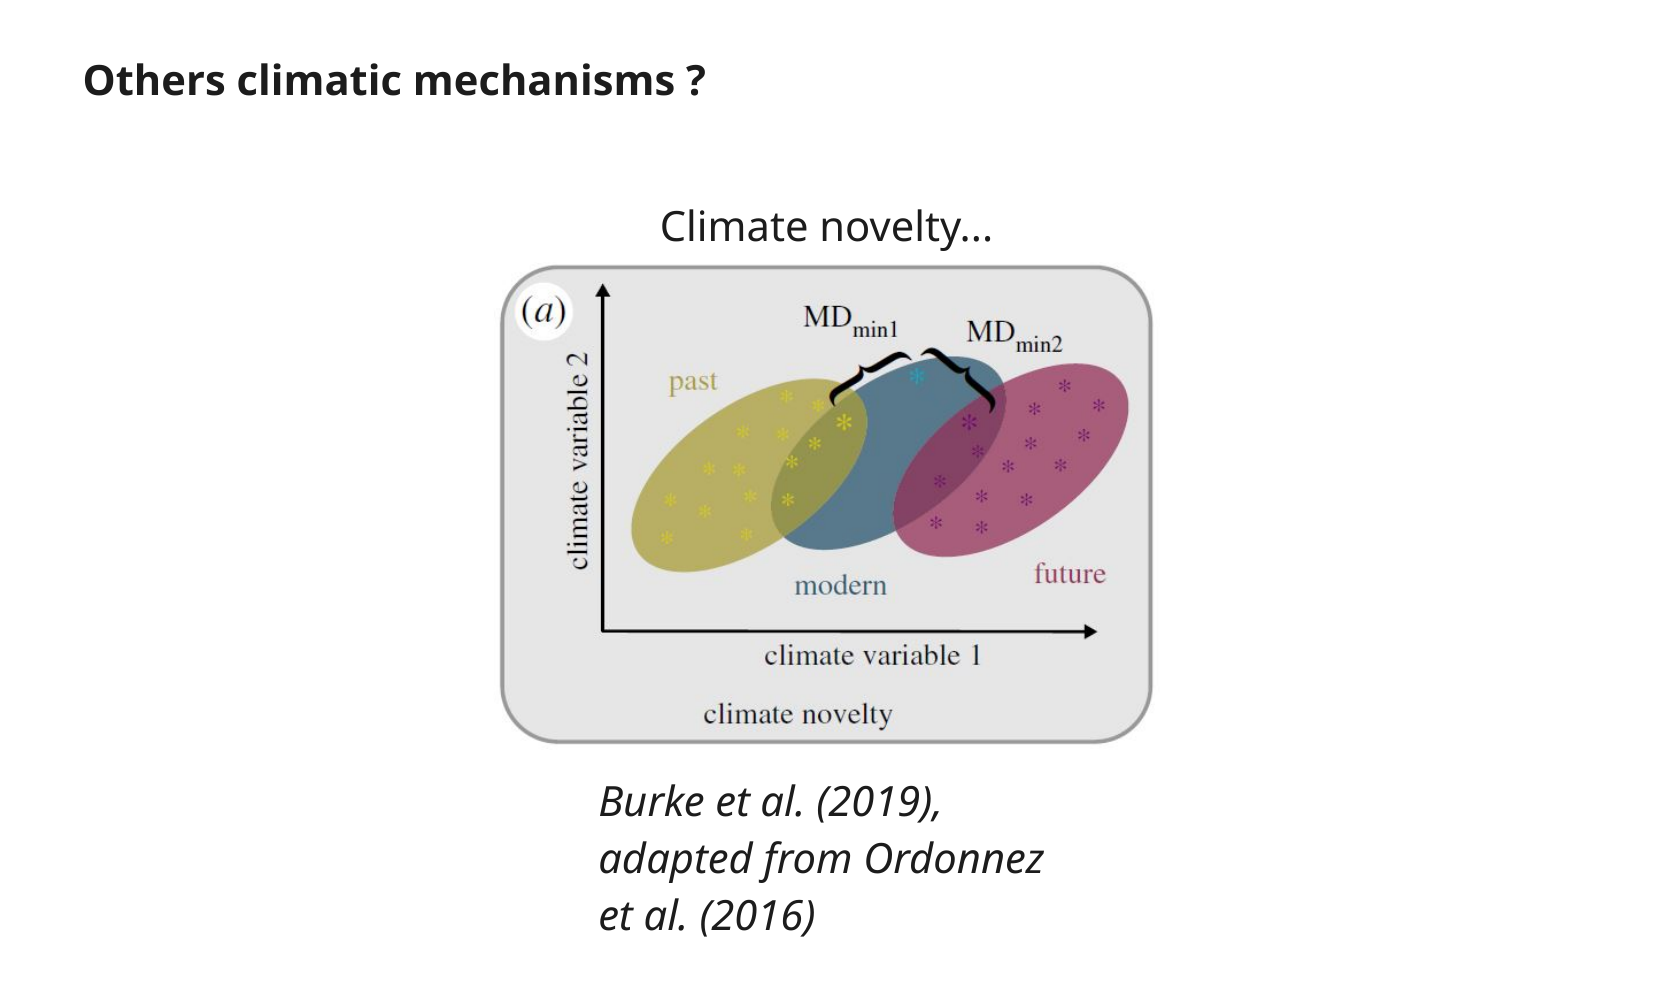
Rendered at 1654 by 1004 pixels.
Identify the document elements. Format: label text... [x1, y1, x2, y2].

text_box Burke et al. (2019), adapted from Ordonnez et al. (2016) [598, 771, 1056, 851]
text_box Climate novelty... [498, 196, 1156, 276]
text_box Others climatic mechanisms ? [82, 51, 1571, 130]
picture [493, 253, 1160, 751]
